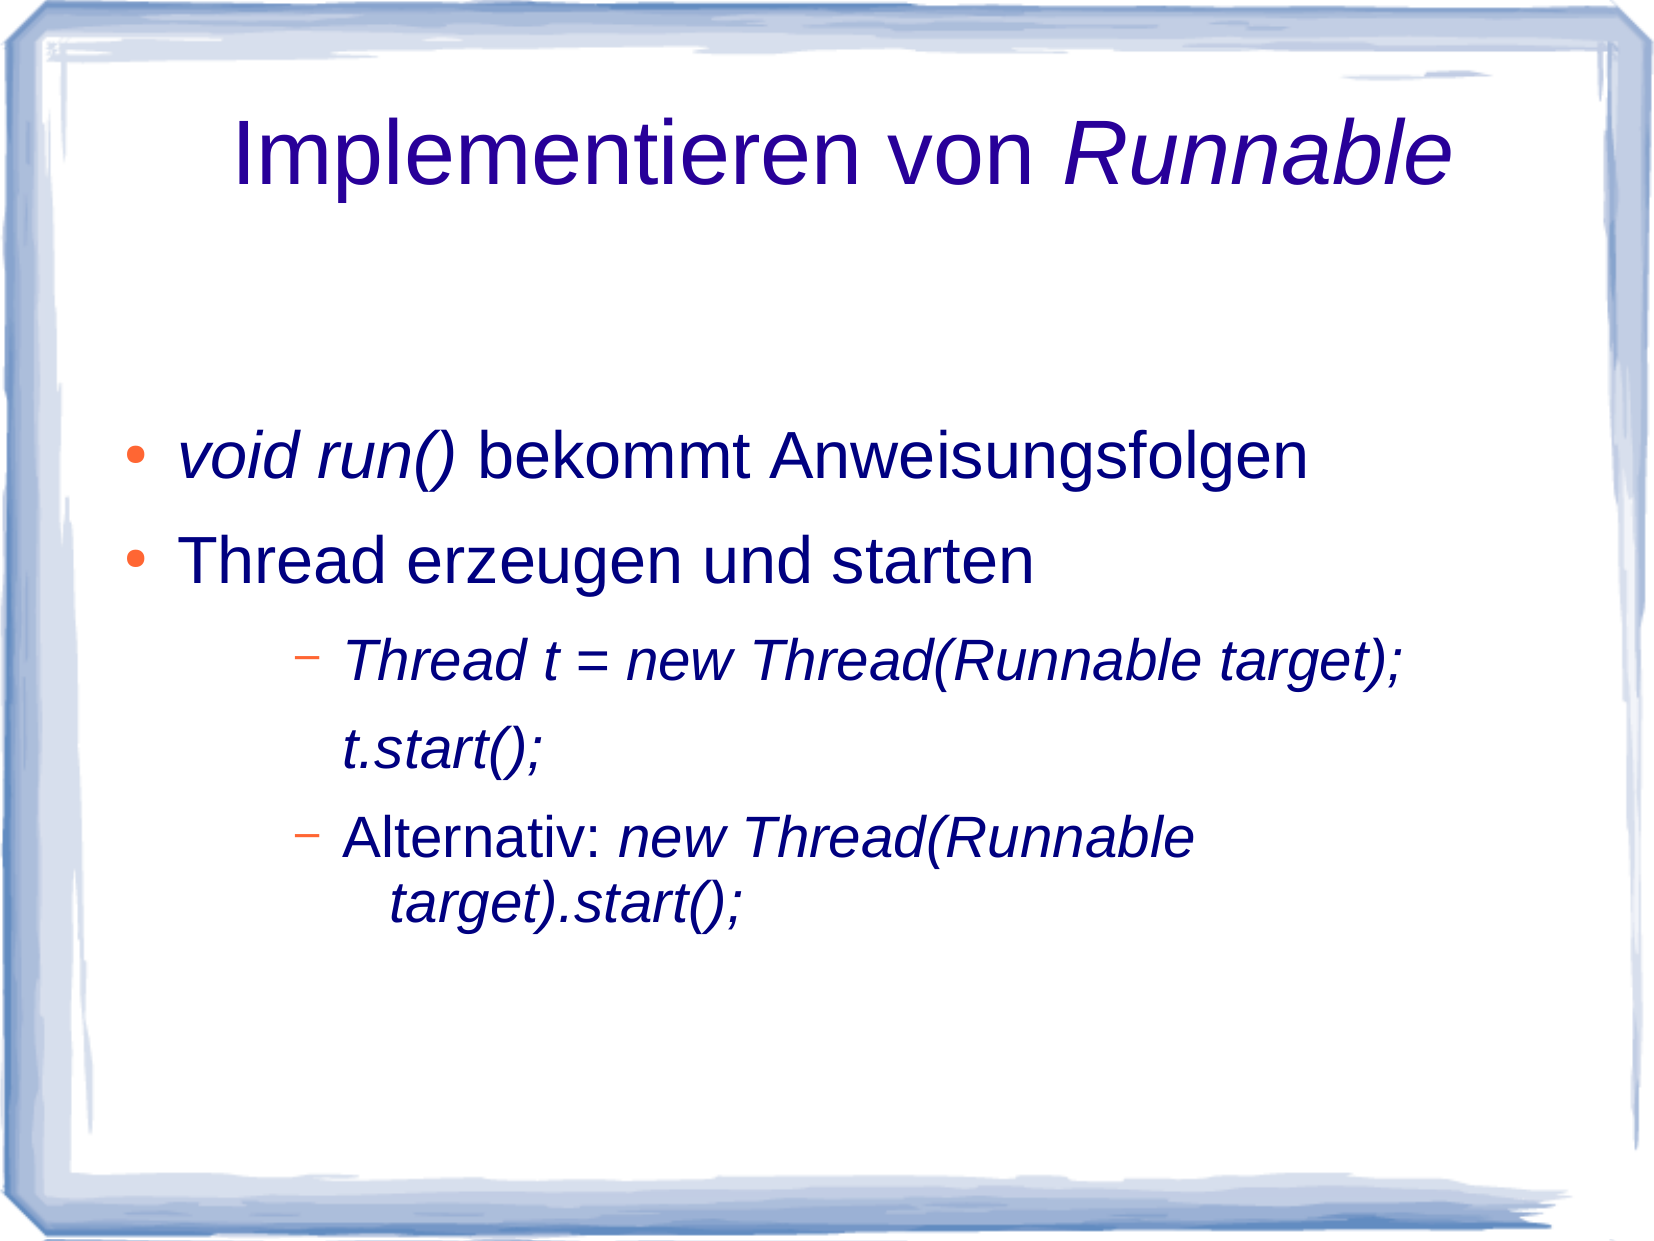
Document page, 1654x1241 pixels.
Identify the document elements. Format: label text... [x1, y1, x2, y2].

title Implementieren von Runnable [82, 49, 1571, 257]
list void run() bekommt Anweisungsfolgen Thread erzeugen und starten Thread t = new Thread(Runnable target); t.start(); Alternativ: new Thread(Runnable target).start(); [106, 314, 1559, 1241]
picture [0, 0, 1654, 1241]
